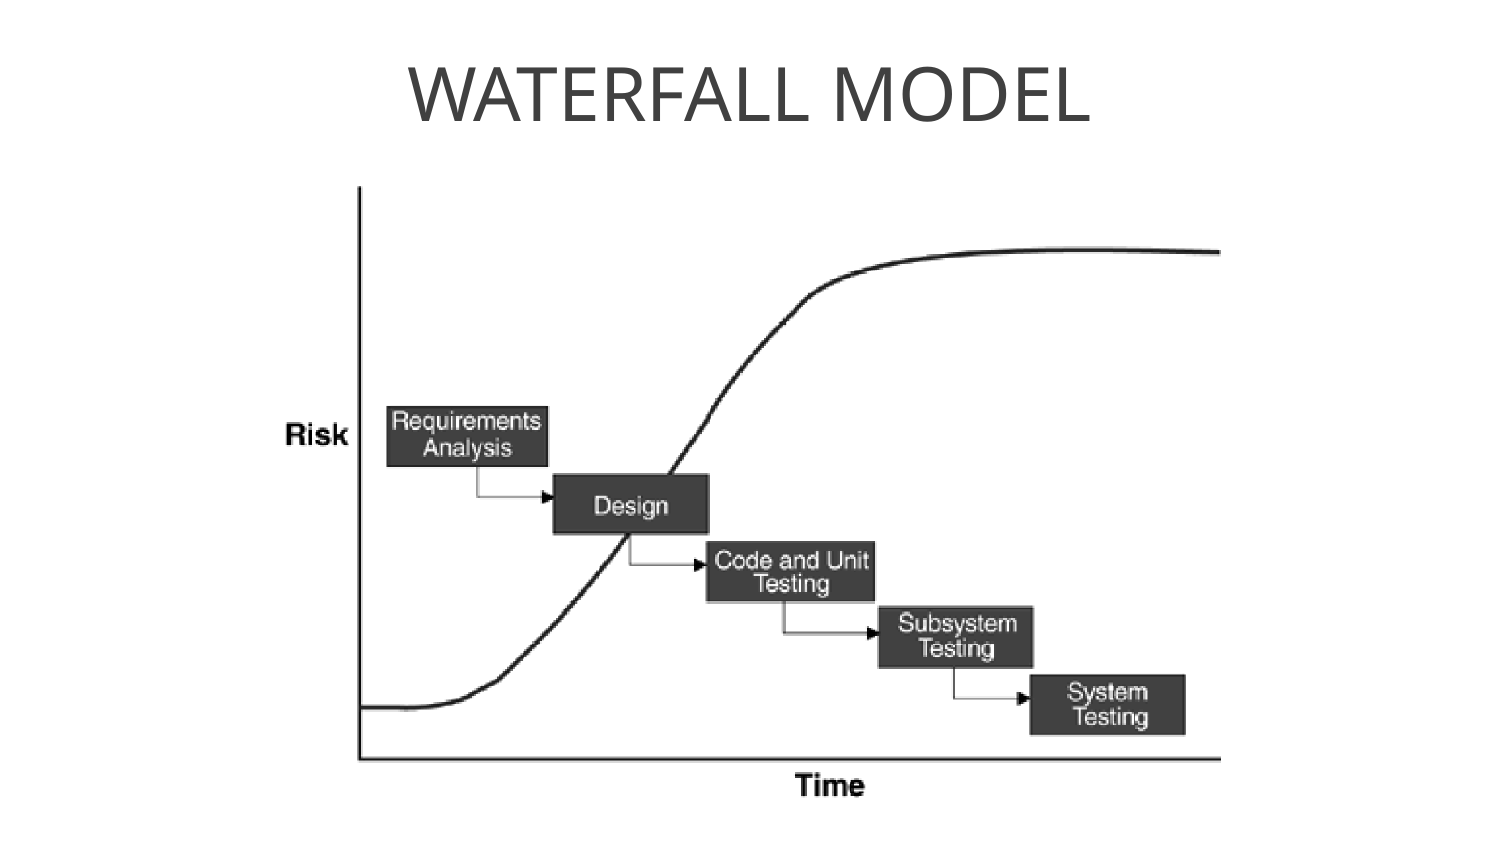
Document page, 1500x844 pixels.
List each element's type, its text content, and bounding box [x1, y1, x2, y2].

title Waterfall model [75, 21, 1425, 162]
picture [283, 184, 1221, 811]
